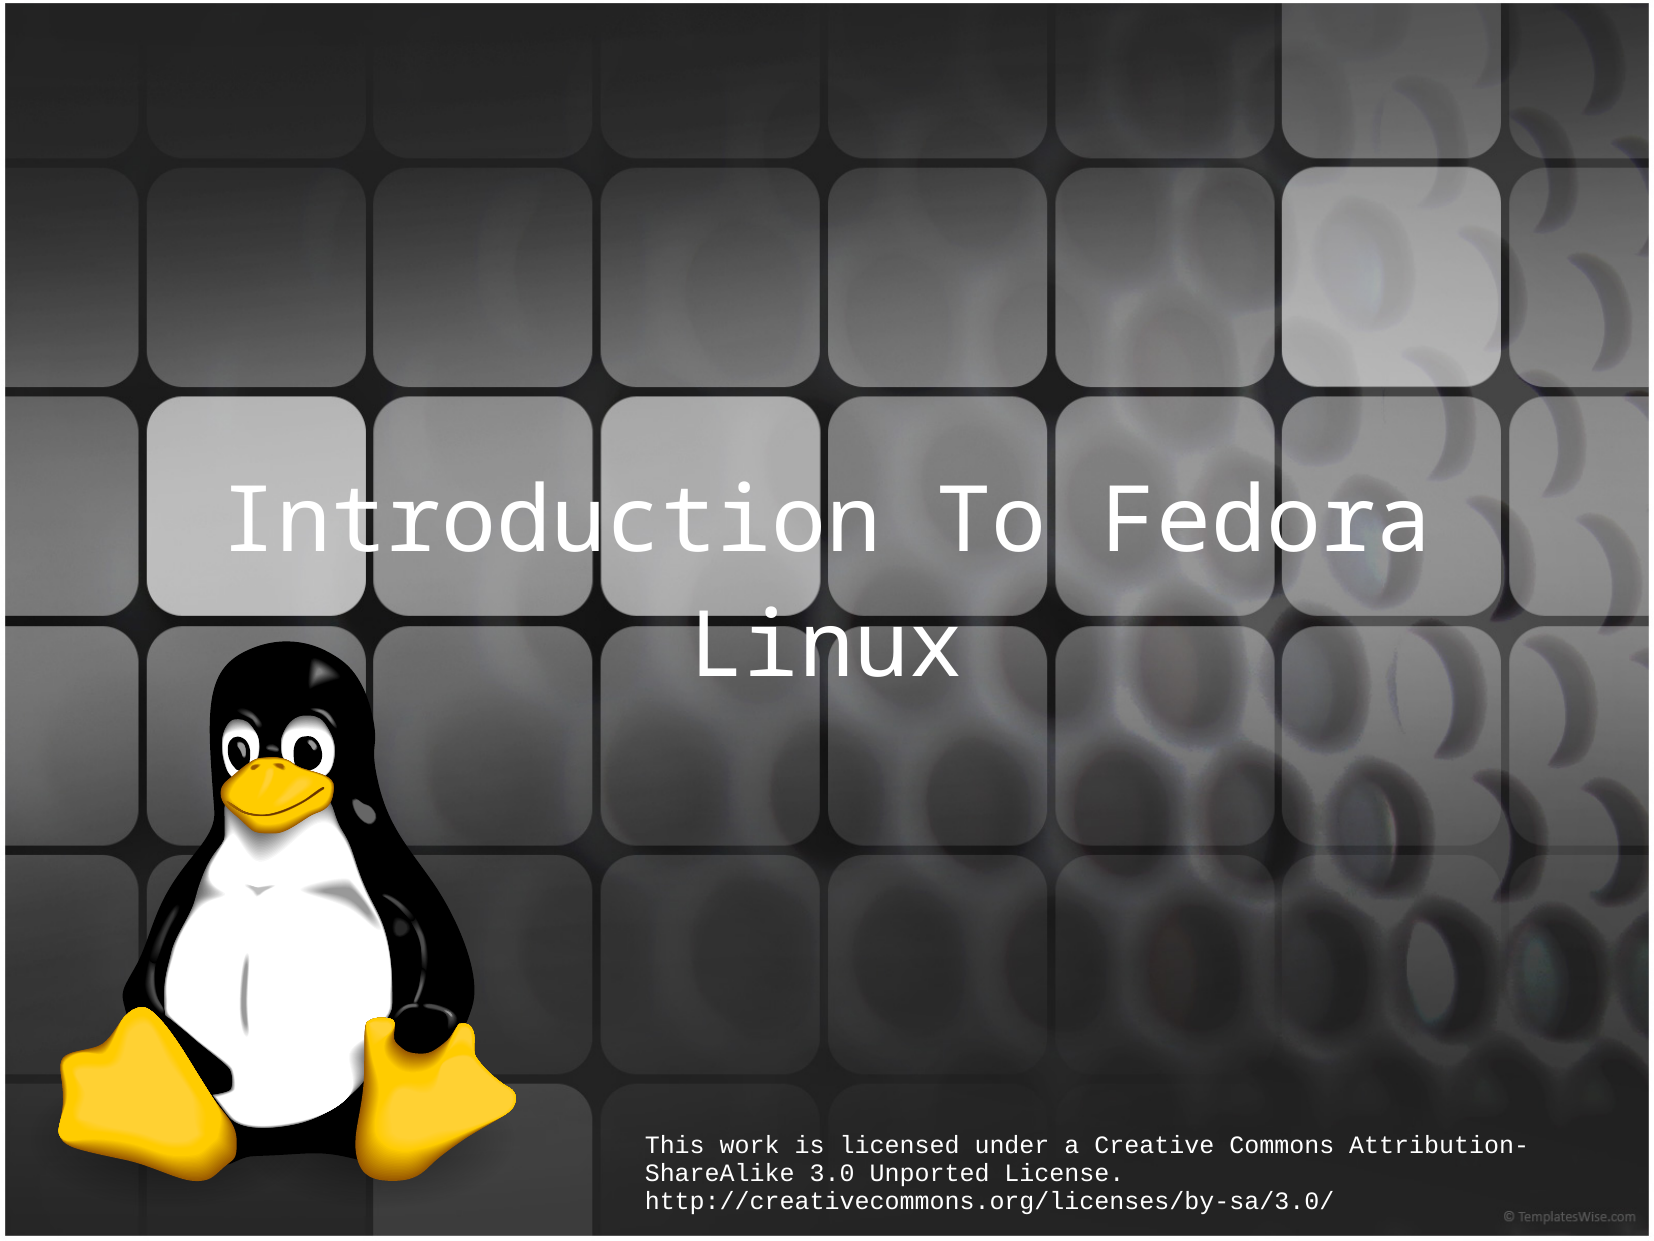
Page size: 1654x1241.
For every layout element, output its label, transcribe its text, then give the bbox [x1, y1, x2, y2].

picture [0, 0, 1654, 1241]
text_box This work is licensed under a Creative Commons Attribution-ShareAlike 3.0 Unported License. http://creativecommons.org/licenses/by-sa/3.0/ [630, 1125, 1654, 1225]
title Introduction To Fedora Linux [82, 471, 1571, 685]
